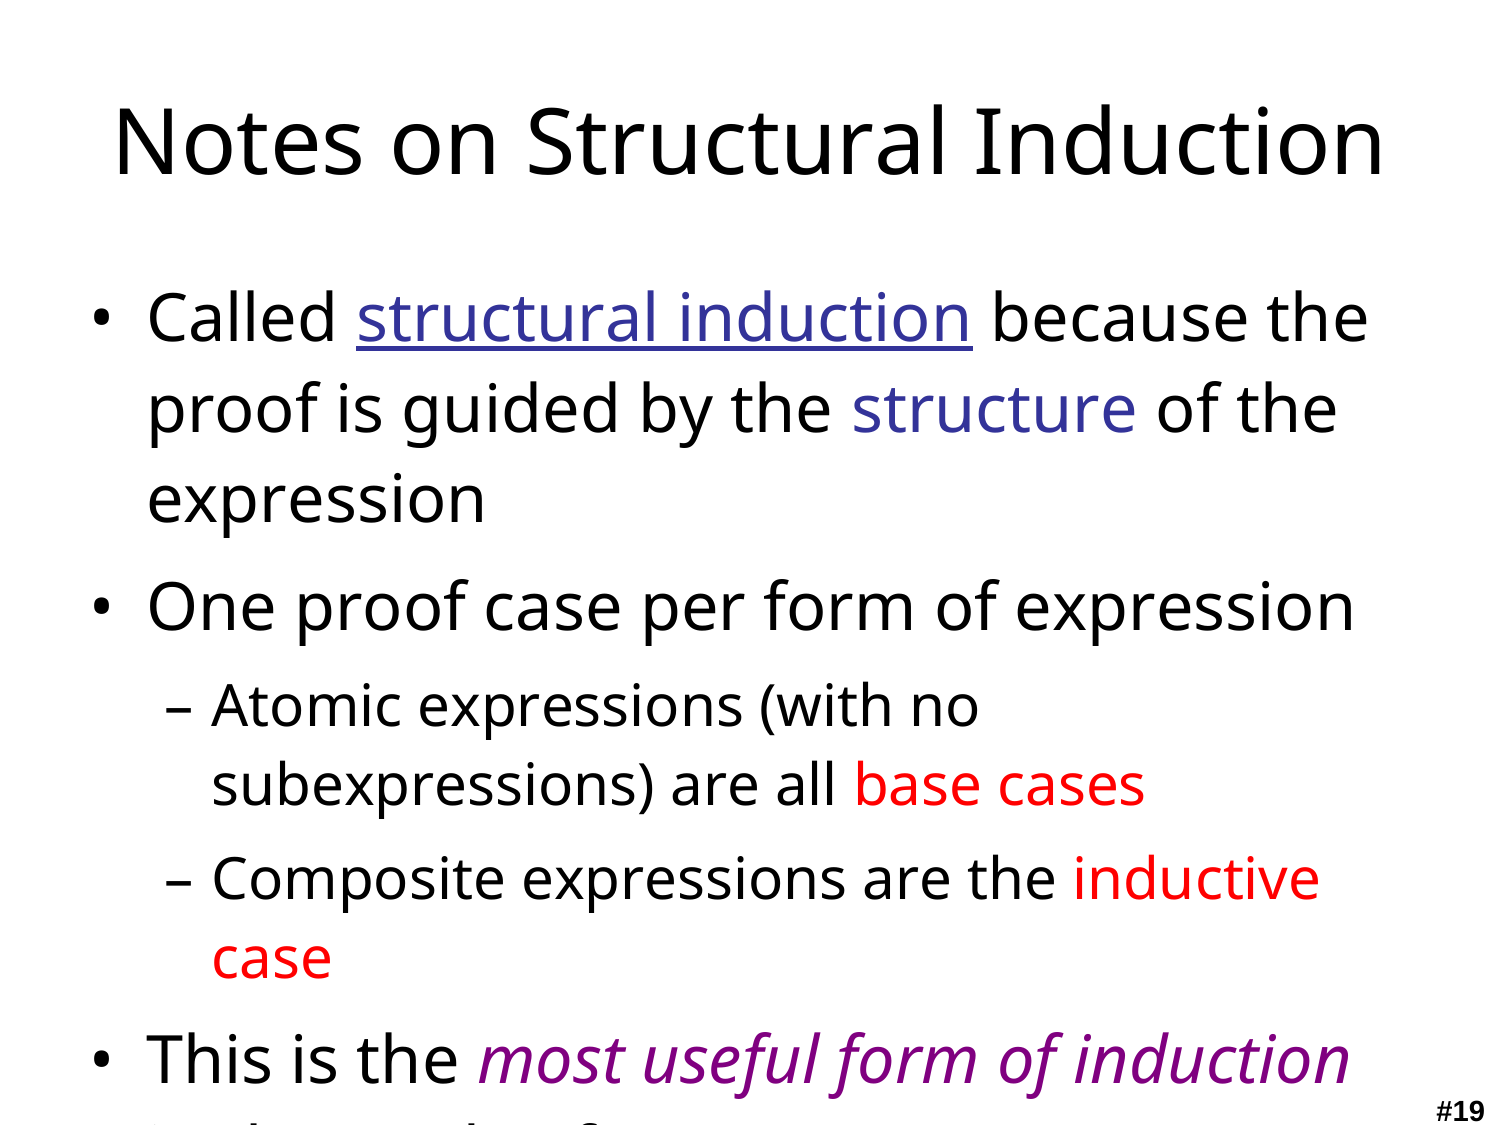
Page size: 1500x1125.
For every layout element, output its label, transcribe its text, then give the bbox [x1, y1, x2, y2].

list Called structural induction because the proof is guided by the structure of the expression One proof case per form of expression Atomic expressions (with no subexpressions) are all base cases Composite expressions are the inductive case This is the most useful form of induction in the study of PL [75, 262, 1426, 1009]
title Notes on Structural Induction [75, 45, 1426, 233]
